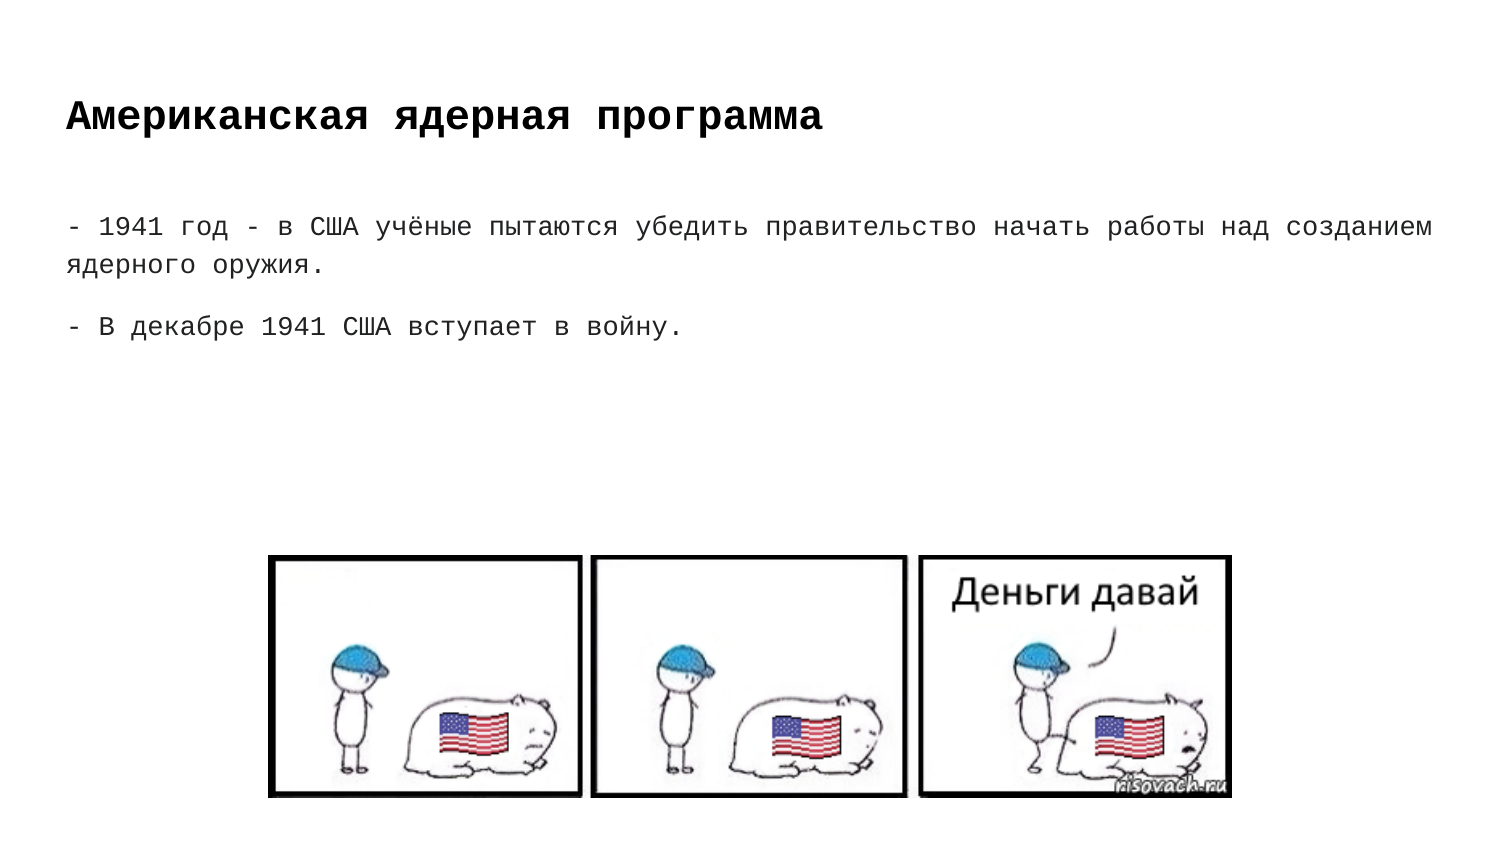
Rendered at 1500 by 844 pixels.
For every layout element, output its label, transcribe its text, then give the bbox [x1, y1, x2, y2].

title Американская ядерная программа [51, 72, 1449, 167]
picture [268, 555, 1232, 798]
list - 1941 год - в США учёные пытаются убедить правительство начать работы над созданием ядерного оружия. - В декабре 1941 США вступает в войну. [51, 189, 1449, 491]
